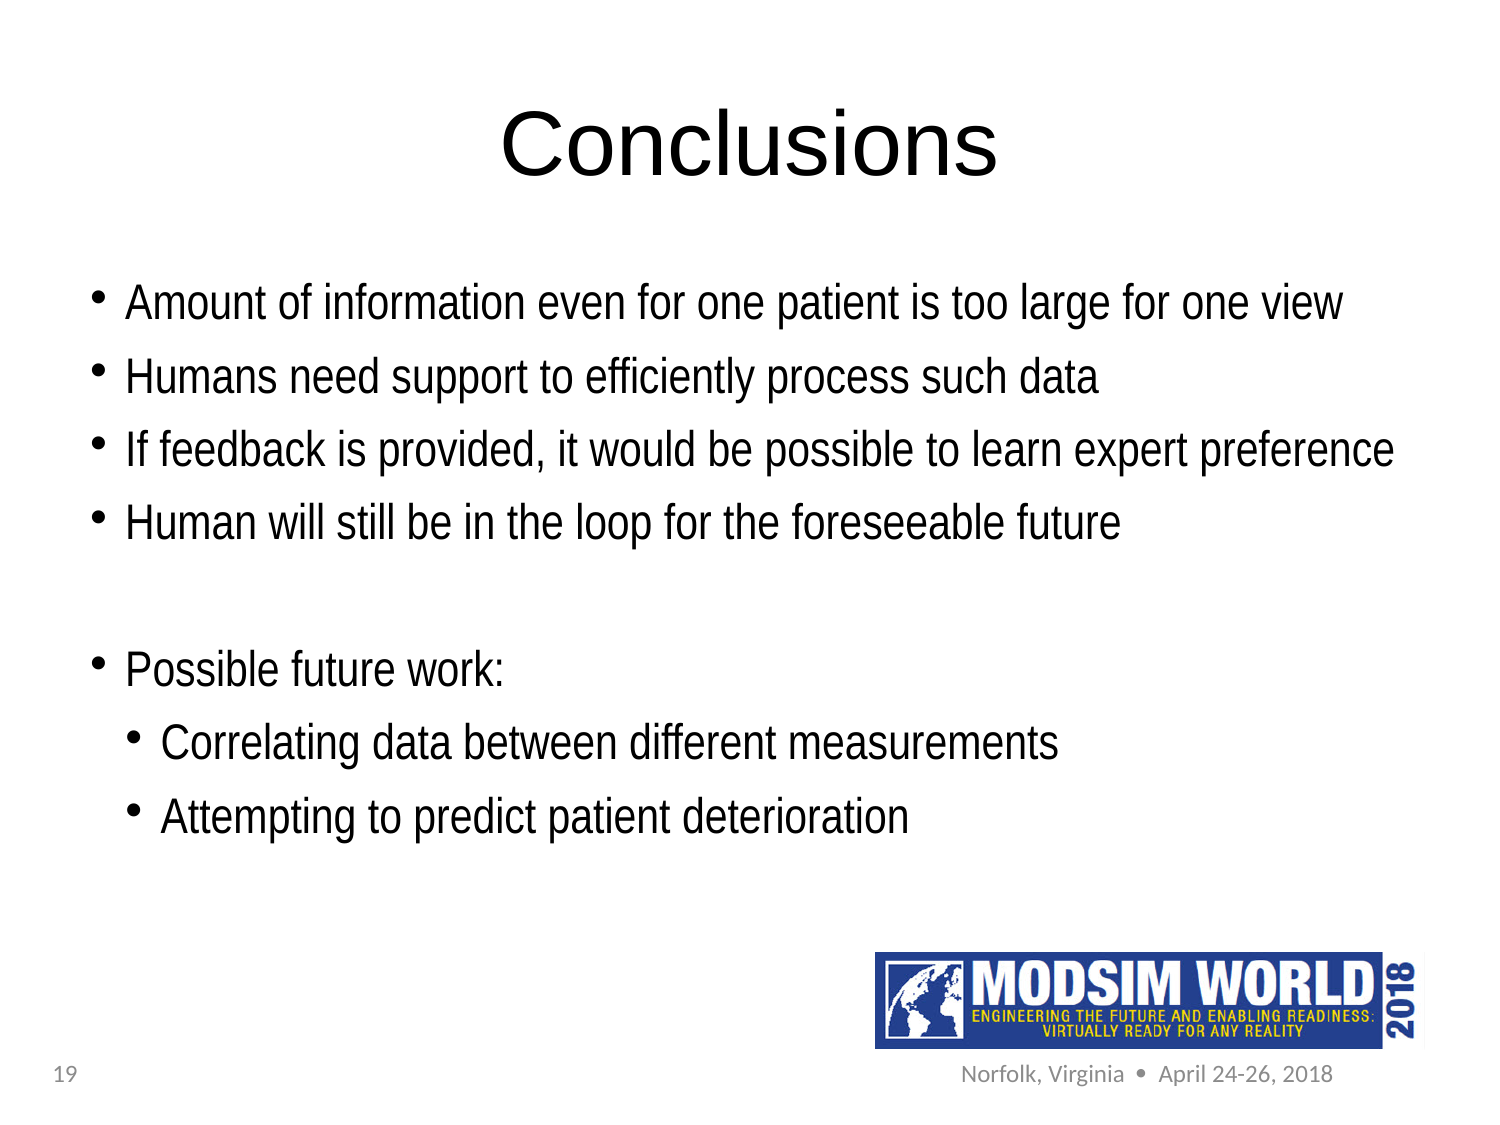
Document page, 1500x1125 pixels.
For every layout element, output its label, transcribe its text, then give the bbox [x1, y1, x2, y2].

text_box Norfolk, Virginia  April 24-26, 2018 [874, 1042, 1427, 1103]
picture [875, 1005, 1425, 1042]
text_box <number> [37, 1042, 388, 1103]
text_box Amount of information even for one patient is too large for one view Humans need support to efficiently process such data If feedback is provided, it would be possible to learn expert preference Human will still be in the loop for the foreseeable future Possible future work: Correlating data between different measurements Attempting to predict patient deterioration [74, 262, 1425, 1005]
text_box Conclusions [74, 45, 1425, 233]
